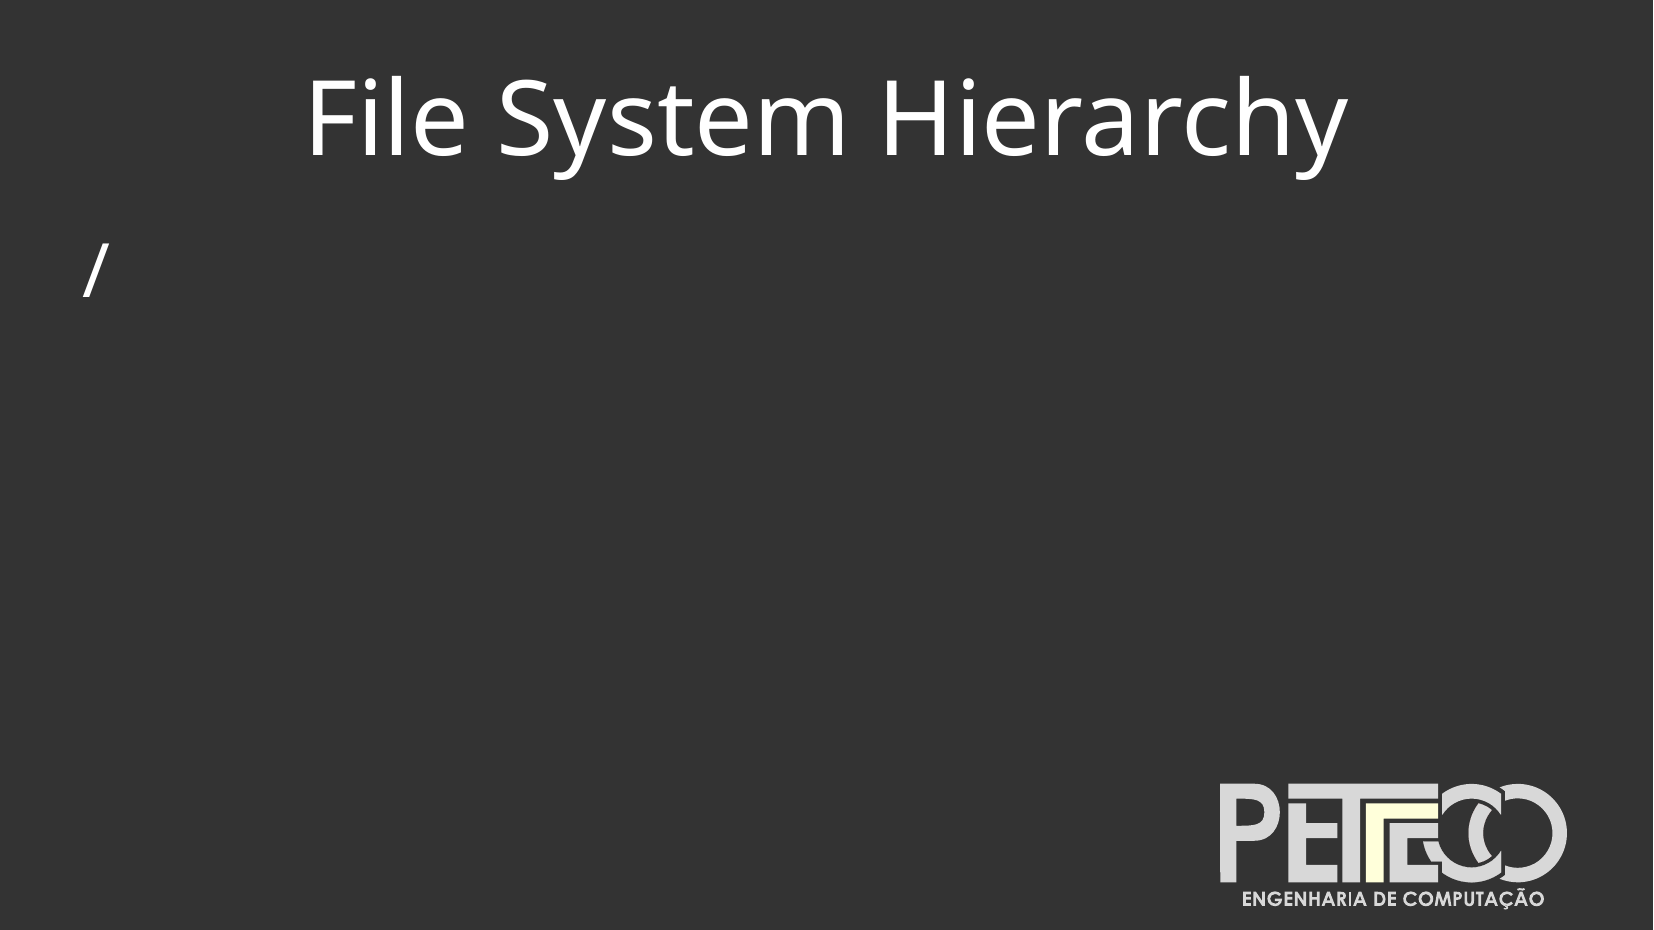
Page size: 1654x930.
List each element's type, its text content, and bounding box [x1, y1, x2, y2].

list / [82, 217, 1571, 757]
title File System Hierarchy [82, 37, 1571, 193]
